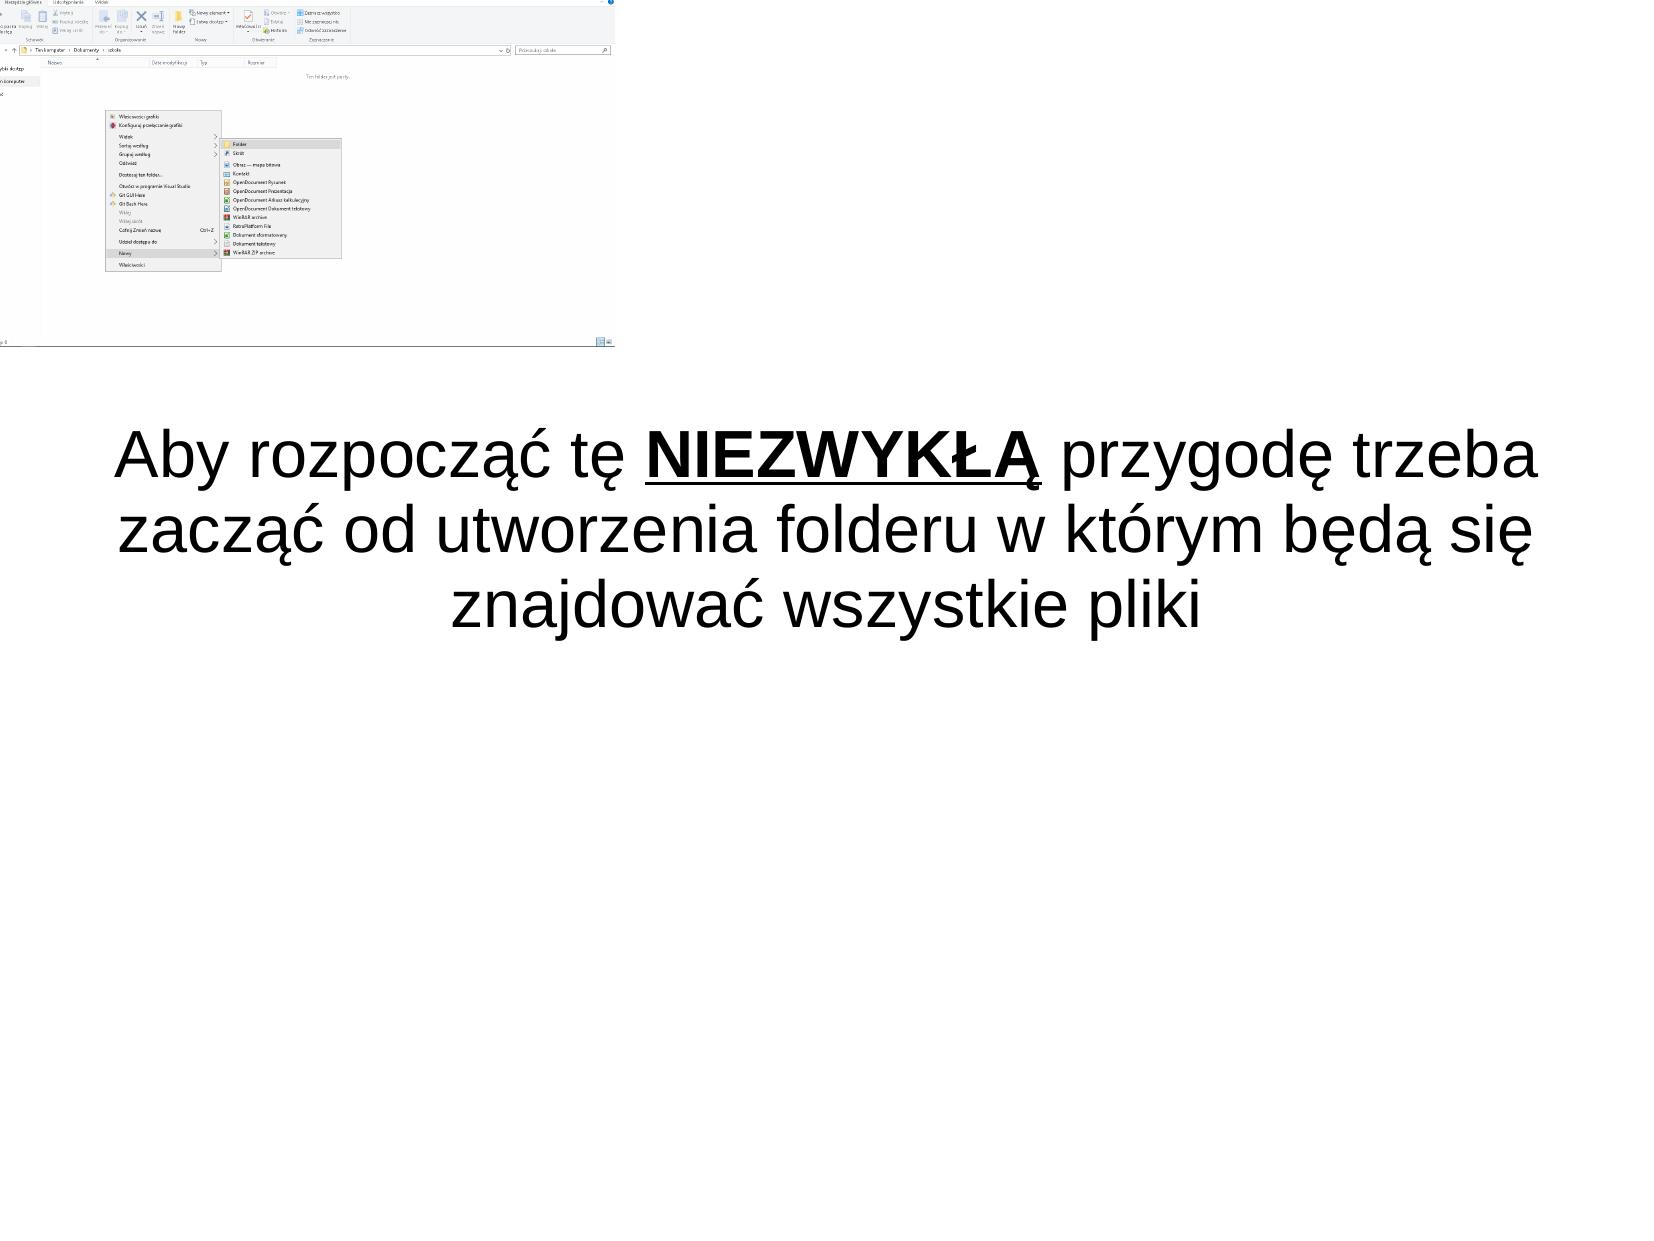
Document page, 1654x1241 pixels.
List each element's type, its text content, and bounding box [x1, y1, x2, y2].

subtitle Aby rozpocząć tę NIEZWYKŁĄ przygodę trzeba zacząć od utworzenia folderu w którym będą się znajdować wszystkie pliki [82, 49, 1571, 1010]
picture [0, 0, 615, 347]
